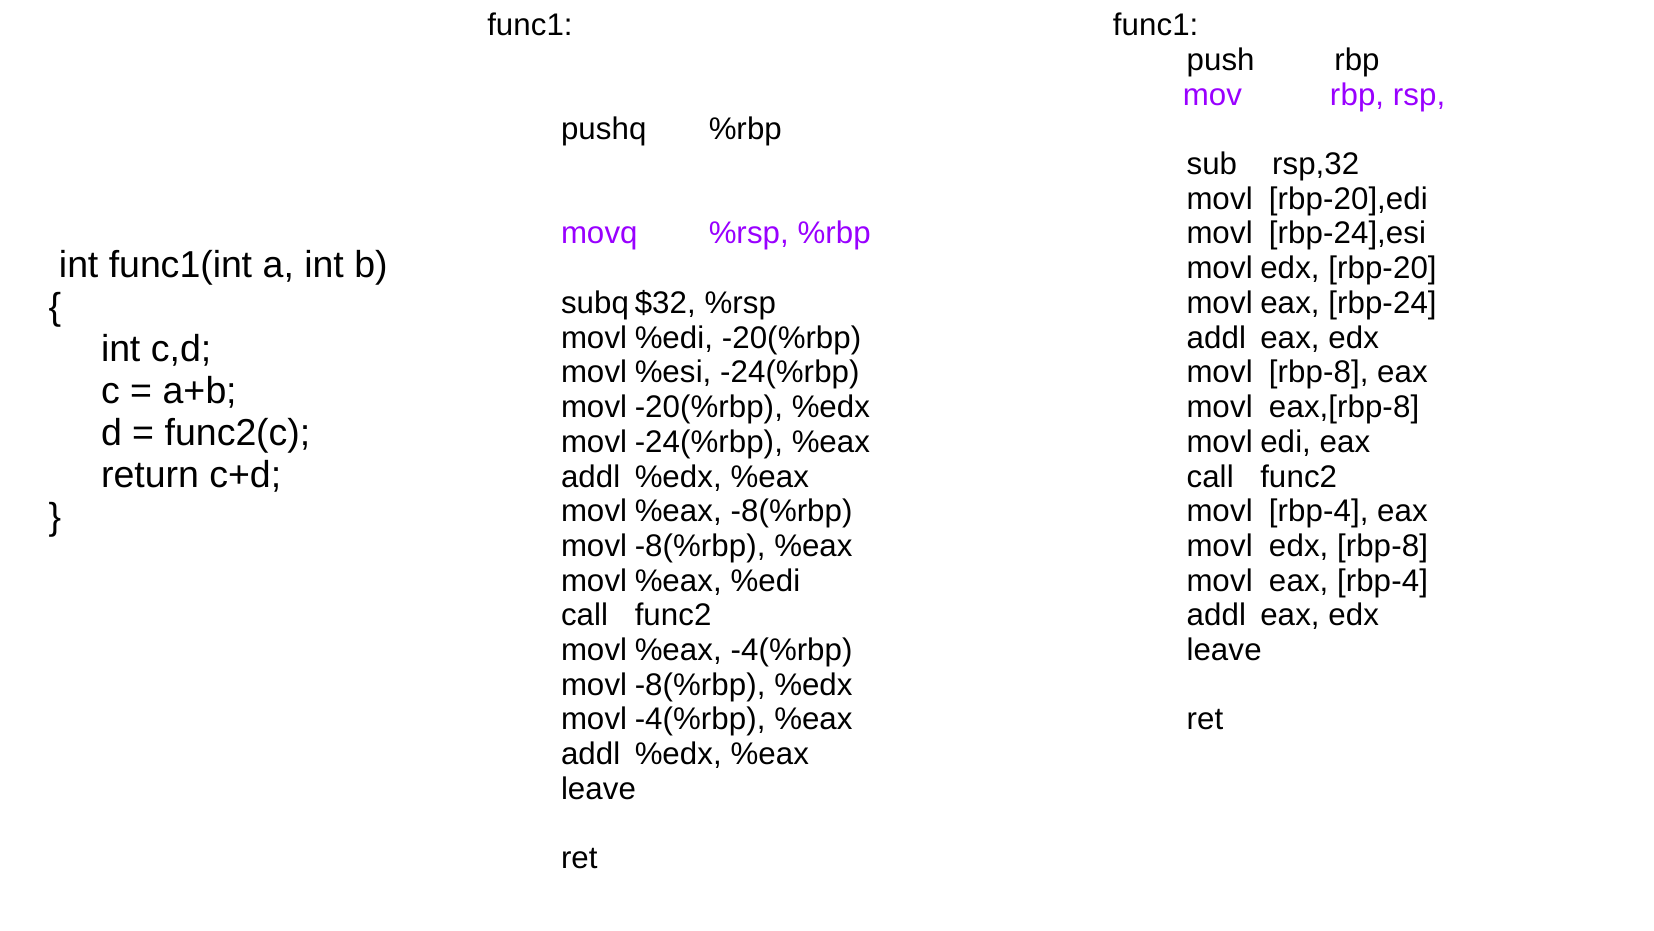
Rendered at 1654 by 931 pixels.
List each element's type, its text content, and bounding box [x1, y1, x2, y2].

text_box func1: pushq %rbp movq %rsp, %rbp subq $32, %rsp movl %edi, -20(%rbp) movl %esi, -24(%rbp) movl -20(%rbp), %edx movl -24(%rbp), %eax addl %edx, %eax movl %eax, -8(%rbp) movl -8(%rbp), %eax movl %eax, %edi call func2 movl %eax, -4(%rbp) movl -8(%rbp), %edx movl -4(%rbp), %eax addl %edx, %eax leave ret [472, 0, 981, 925]
text_box func1: push rbp mov rbp, rsp, sub rsp,32 movl [rbp-20],edi movl [rbp-24],esi movl edx, [rbp-20] movl eax, [rbp-24] addl eax, edx movl [rbp-8], eax movl eax,[rbp-8] movl edi, eax call func2 movl [rbp-4], eax movl edx, [rbp-8] movl eax, [rbp-4] addl eax, edx leave ret [1098, 0, 1607, 925]
text_box int func1(int a, int b) { int c,d; c = a+b; d = func2(c); return c+d; } [33, 236, 414, 546]
